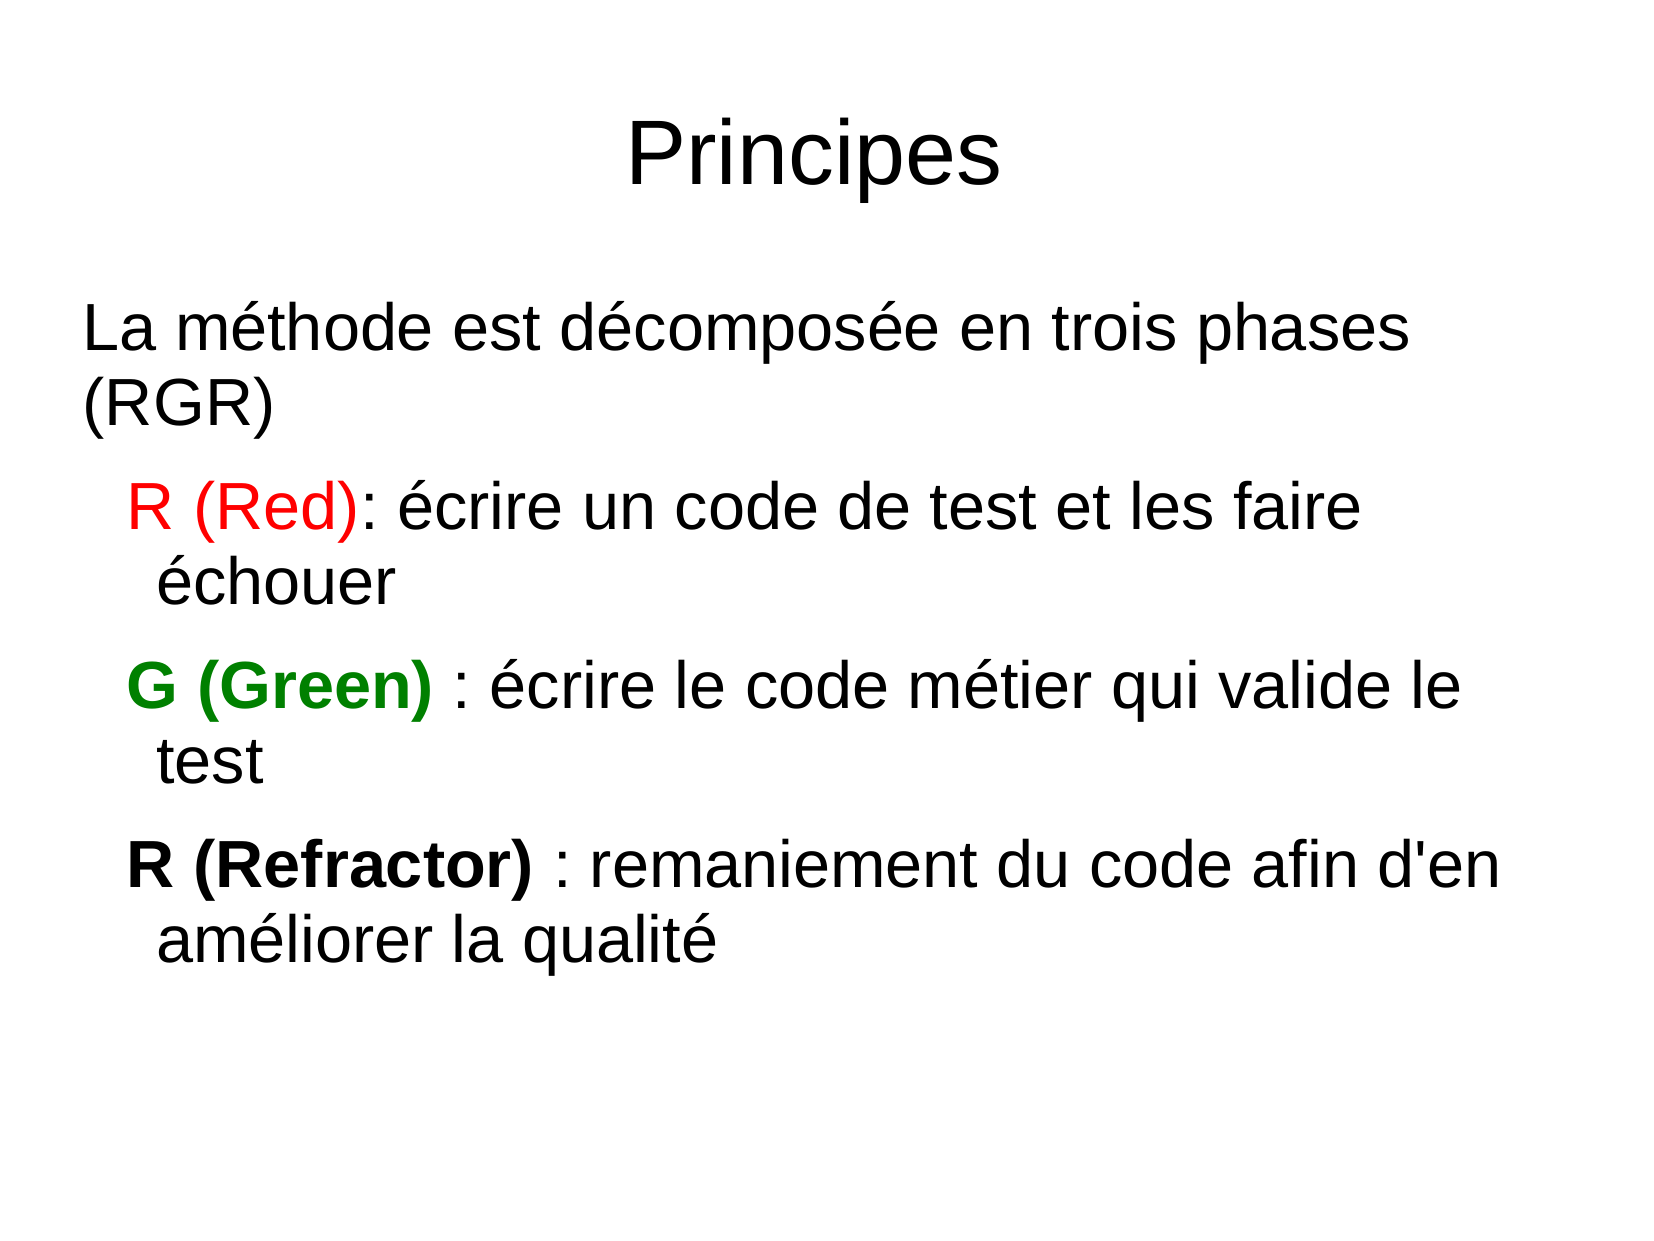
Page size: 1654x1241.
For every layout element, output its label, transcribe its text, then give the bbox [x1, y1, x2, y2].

title Principes [82, 49, 1571, 257]
list La méthode est décomposée en trois phases (RGR) R (Red): écrire un code de test et les faire échouer G (Green) : écrire le code métier qui valide le test R (Refractor) : remaniement du code afin d'en améliorer la qualité [82, 290, 1571, 1010]
